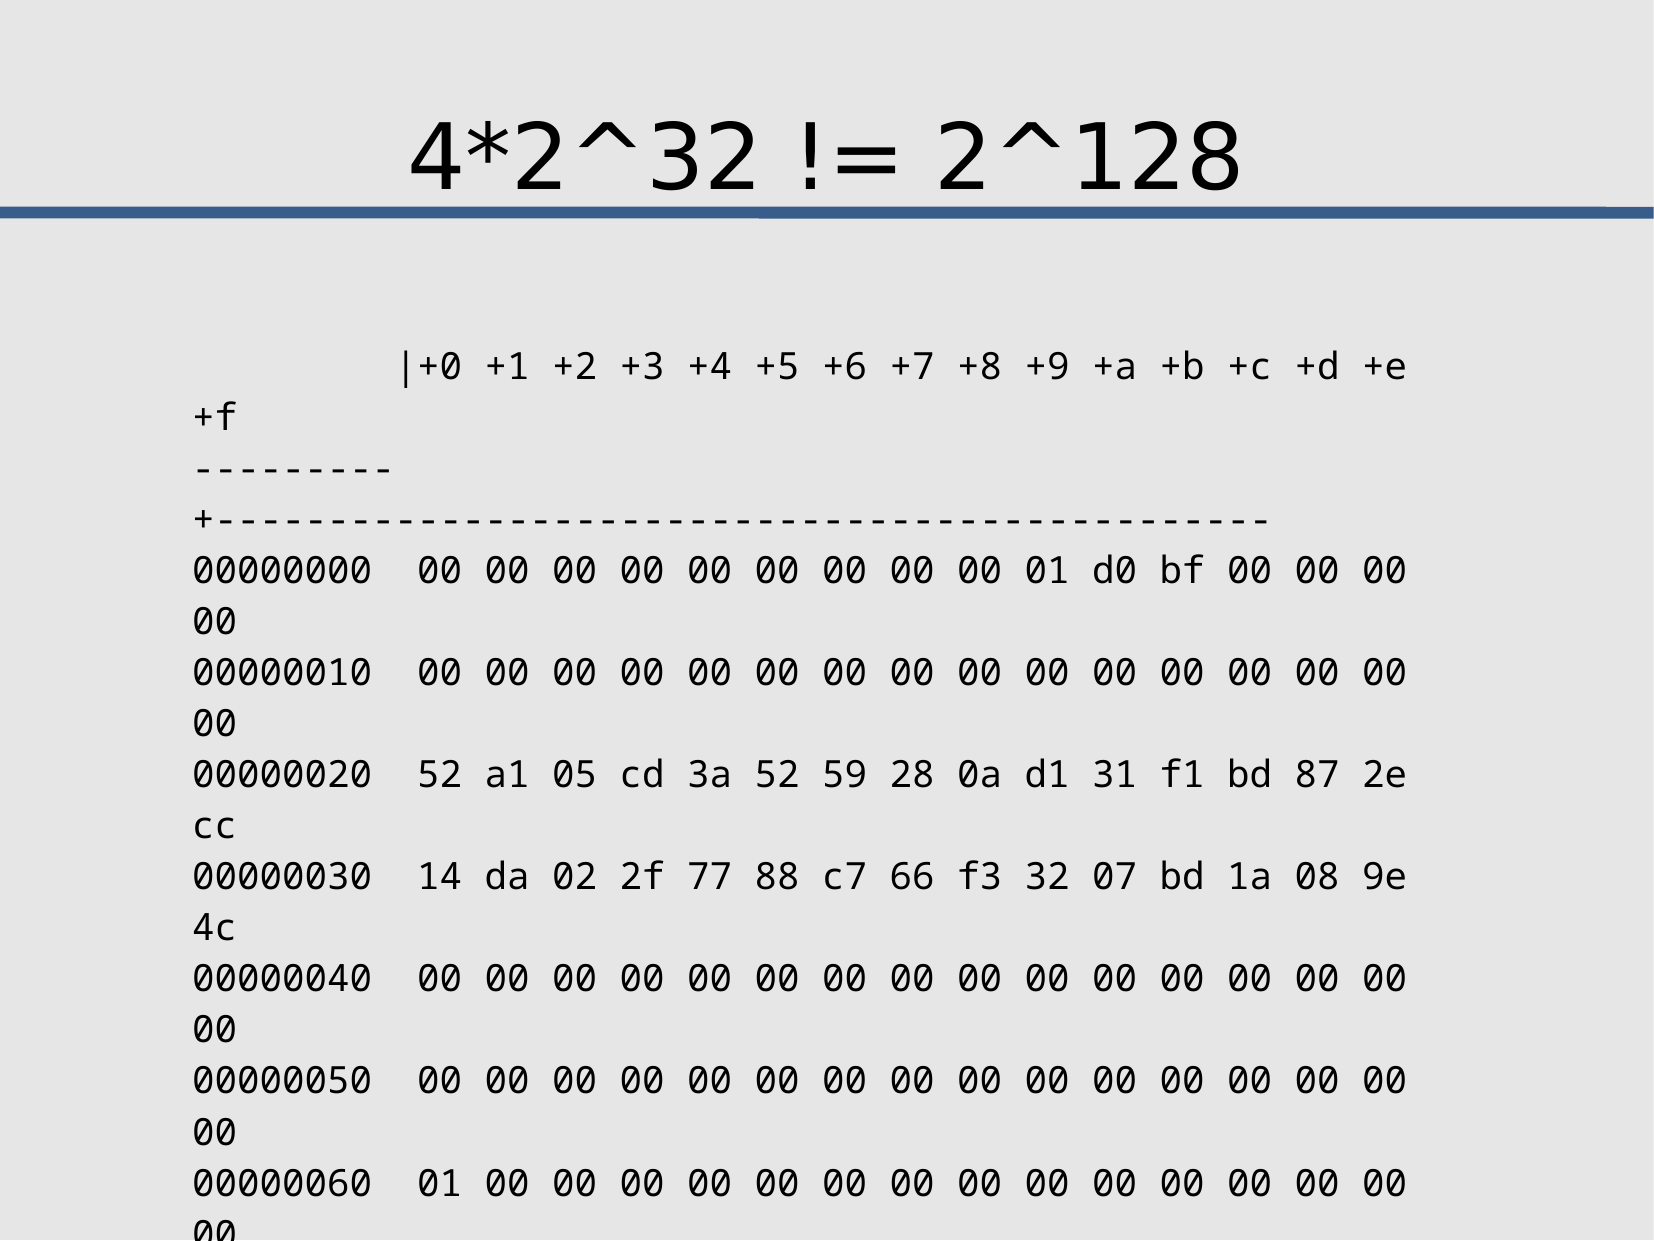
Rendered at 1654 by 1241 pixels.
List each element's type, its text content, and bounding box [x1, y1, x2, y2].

text_box [88, 295, 1577, 1099]
text_box |+0 +1 +2 +3 +4 +5 +6 +7 +8 +9 +a +b +c +d +e +f ---------+----------------------------------------------- 00000000 00 00 00 00 00 00 00 00 00 01 d0 bf 00 00 00 00 00000010 00 00 00 00 00 00 00 00 00 00 00 00 00 00 00 00 00000020 52 a1 05 cd 3a 52 59 28 0a d1 31 f1 bd 87 2e cc 00000030 14 da 02 2f 77 88 c7 66 f3 32 07 bd 1a 08 9e 4c 00000040 00 00 00 00 00 00 00 00 00 00 00 00 00 00 00 00 00000050 00 00 00 00 00 00 00 00 00 00 00 00 00 00 00 00 00000060 01 00 00 00 00 00 00 00 00 00 00 00 00 00 00 00 00000070 04 00 00 00 10 00 00 00 00 00 00 00 00 00 00 00 00000080 00 00 00 00 00 00 00 00 00 00 00 00 00 00 00 00 00000090 00 00 00 00 00 00 00 00 00 00 00 00 00 00 00 00 000000a0 00 00 00 00 00 00 00 00 00 00 00 01 c6 5f 74 12 [177, 332, 1476, 916]
title 4*2^32 != 2^128 [82, 49, 1571, 257]
